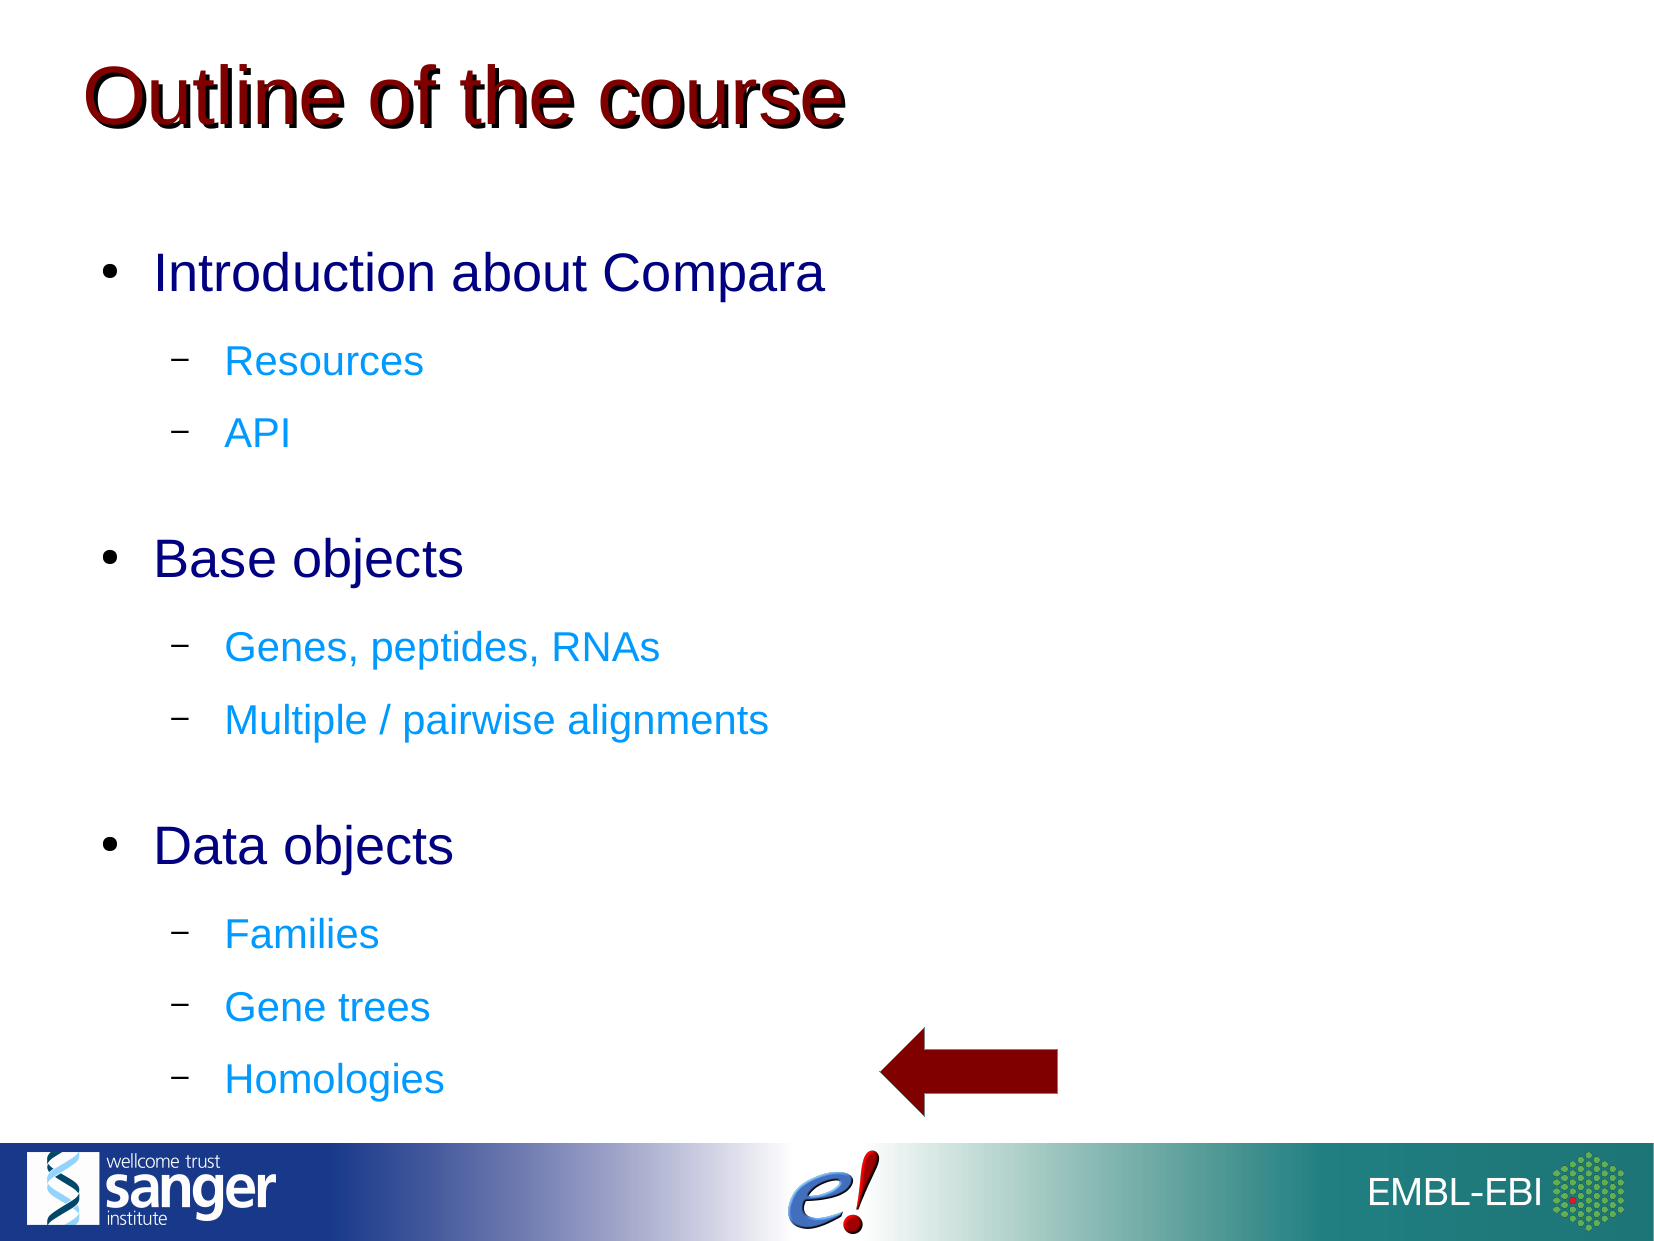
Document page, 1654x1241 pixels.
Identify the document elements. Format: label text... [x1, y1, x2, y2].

list Introduction about Compara Resources API Base objects Genes, peptides, RNAs Multiple / pairwise alignments Data objects Families Gene trees Homologies [82, 242, 1524, 1099]
title Outline of the course [82, 49, 1571, 257]
text_box [879, 1027, 1058, 1117]
picture [0, 1143, 1654, 1241]
